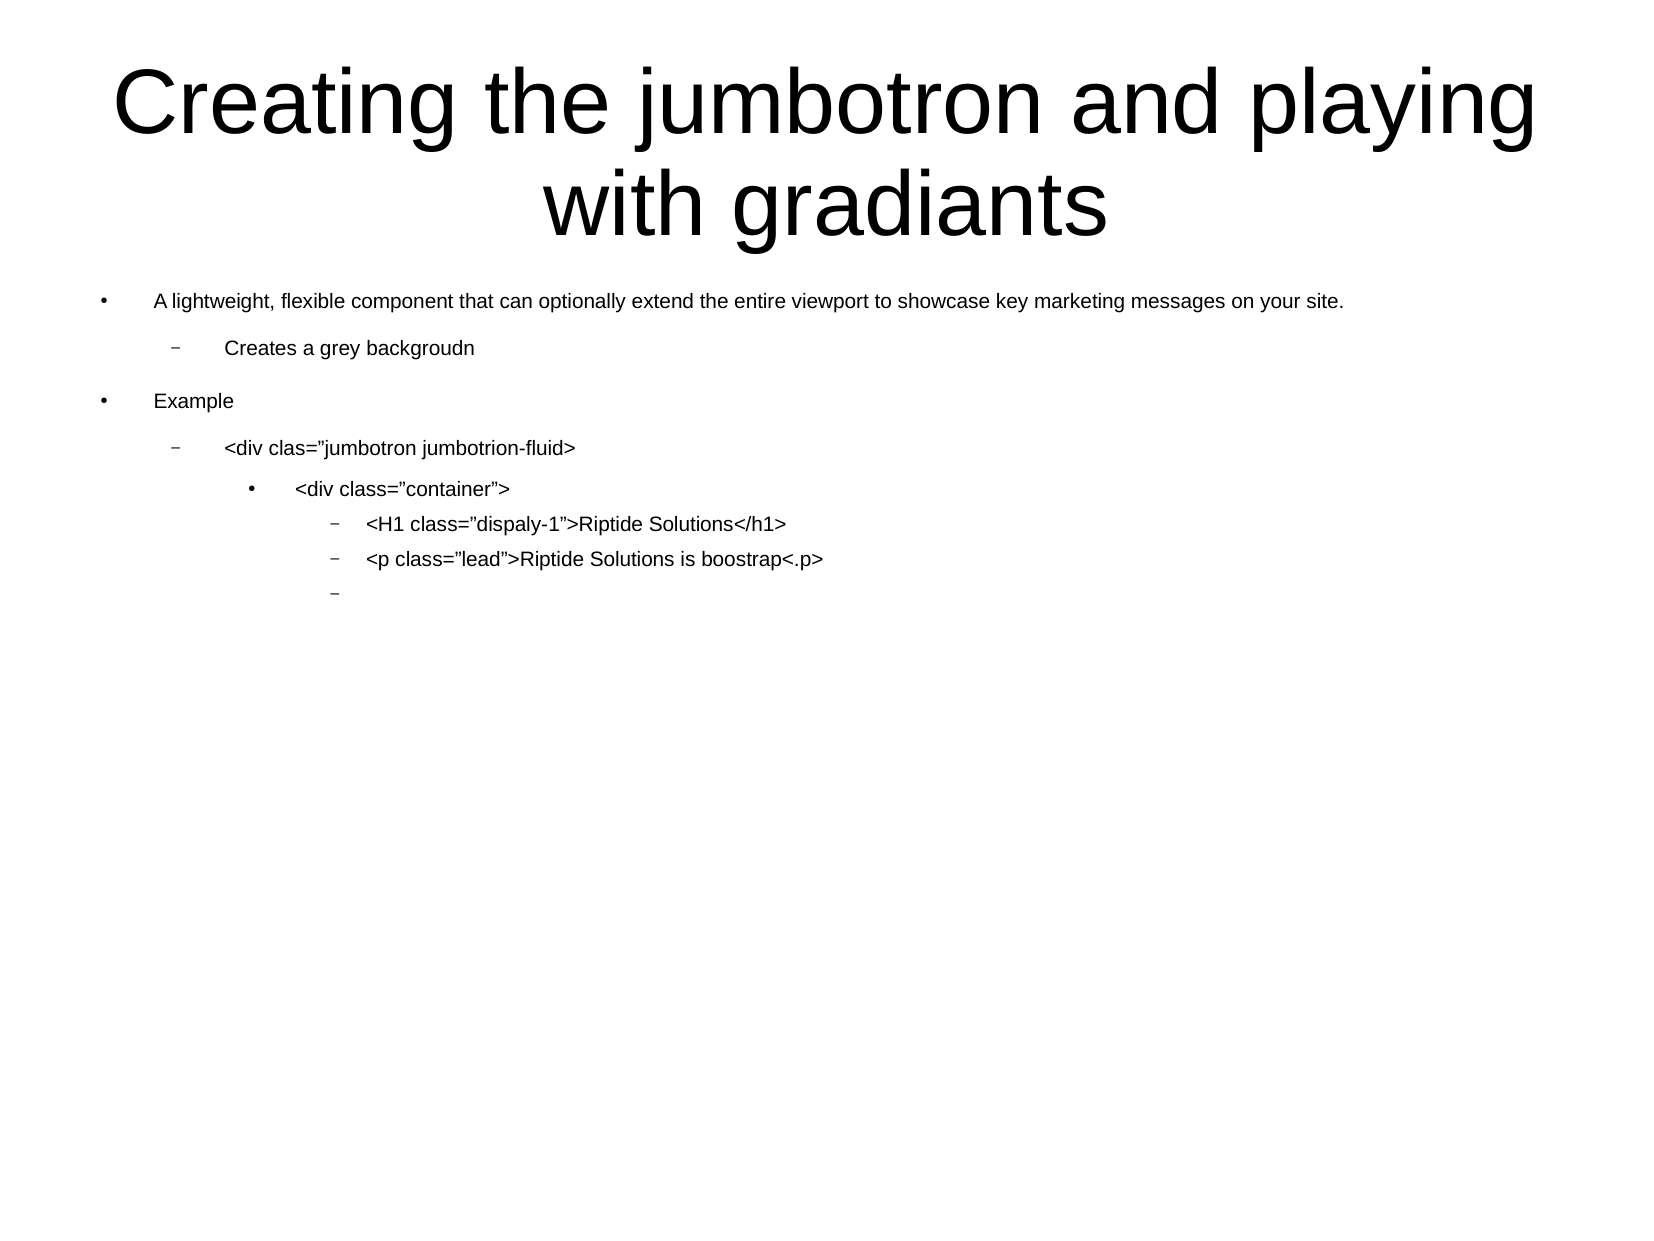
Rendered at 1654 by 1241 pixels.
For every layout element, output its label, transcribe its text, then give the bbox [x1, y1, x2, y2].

list A lightweight, flexible component that can optionally extend the entire viewport to showcase key marketing messages on your site. Creates a grey backgroudn Example <div clas=”jumbotron jumbotrion-fluid> <div class=”container”> <H1 class=”dispaly-1”>Riptide Solutions</h1> <p class=”lead”>Riptide Solutions is boostrap<.p> [82, 290, 1583, 1193]
title Creating the jumbotron and playing with gradiants [82, 49, 1571, 257]
